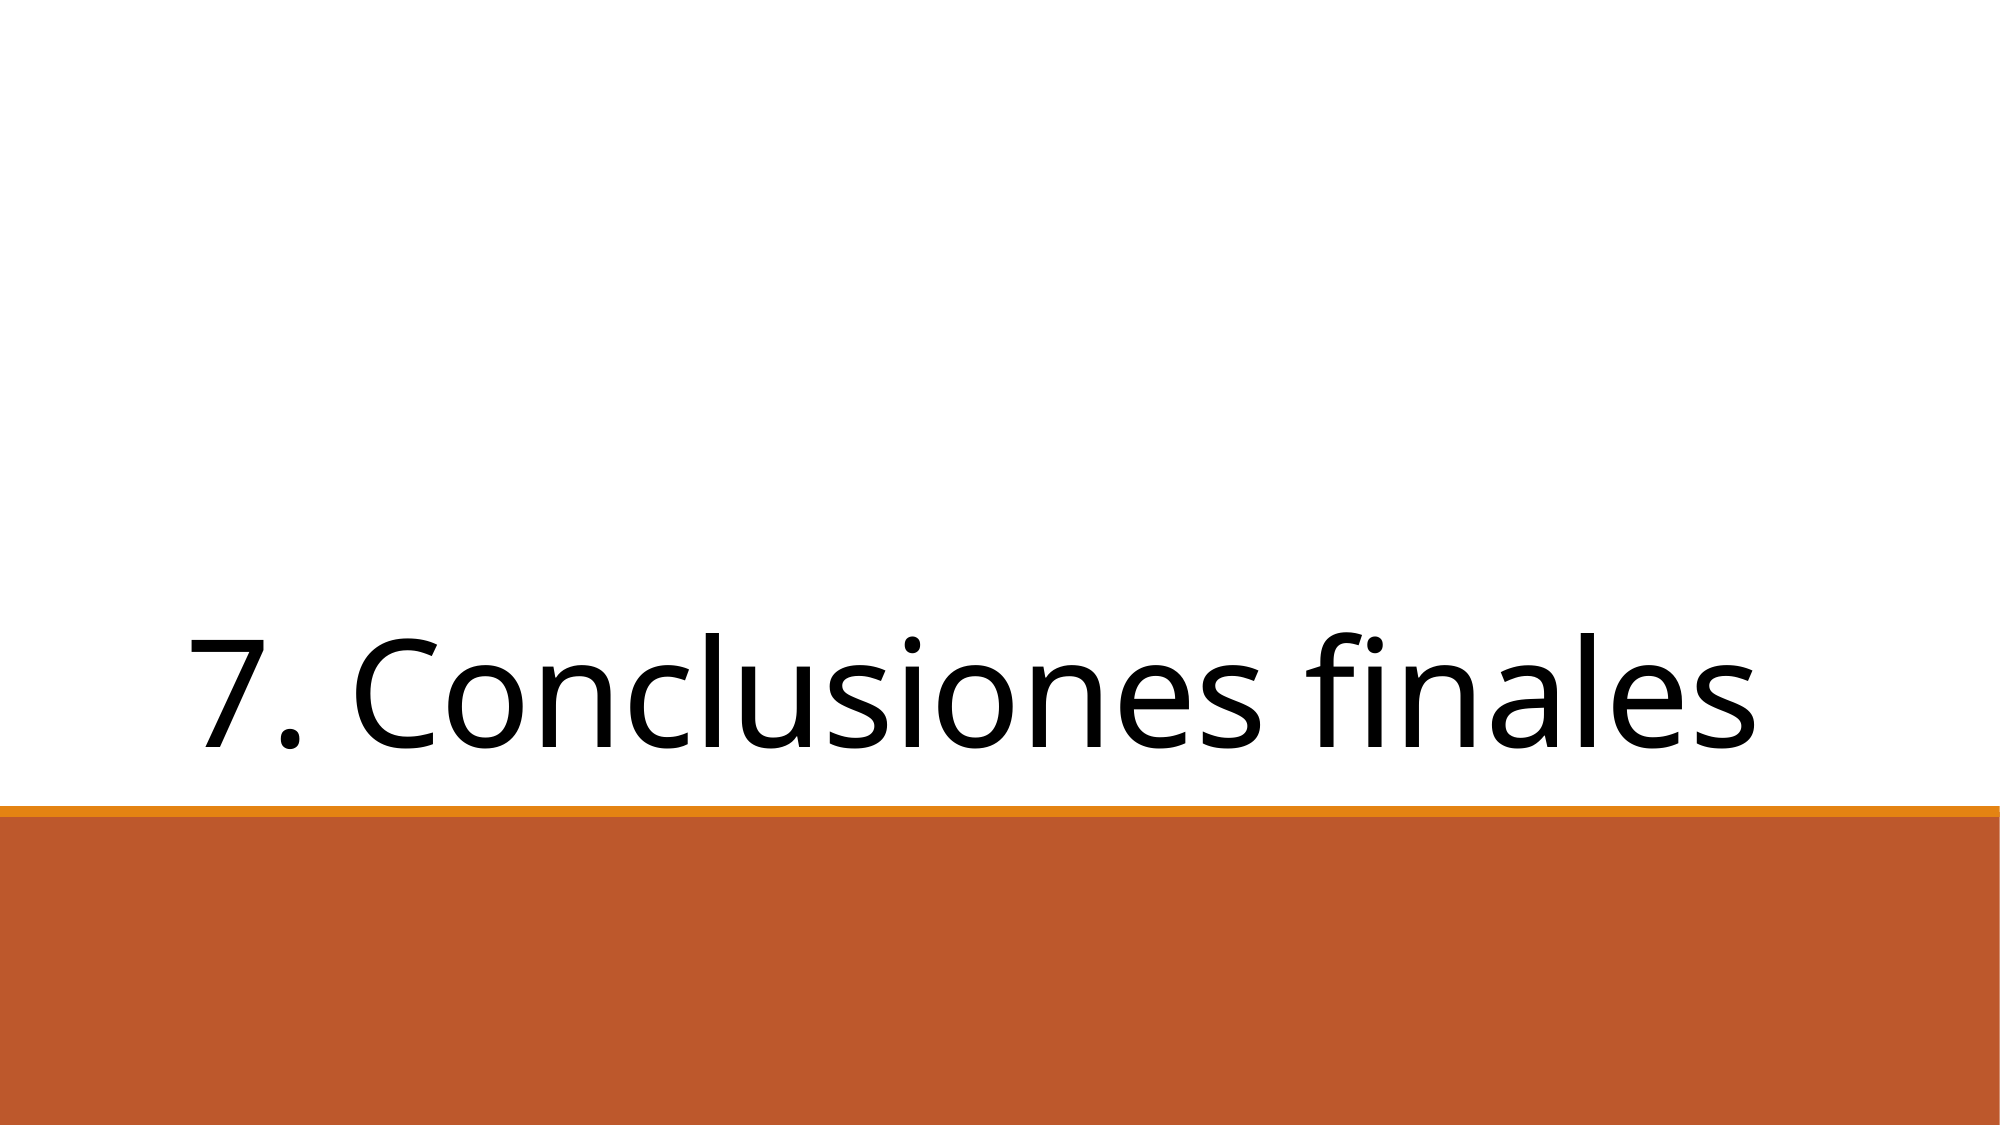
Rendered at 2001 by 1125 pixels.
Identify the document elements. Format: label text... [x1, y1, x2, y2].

title 7. Conclusiones finales [170, 625, 1830, 761]
